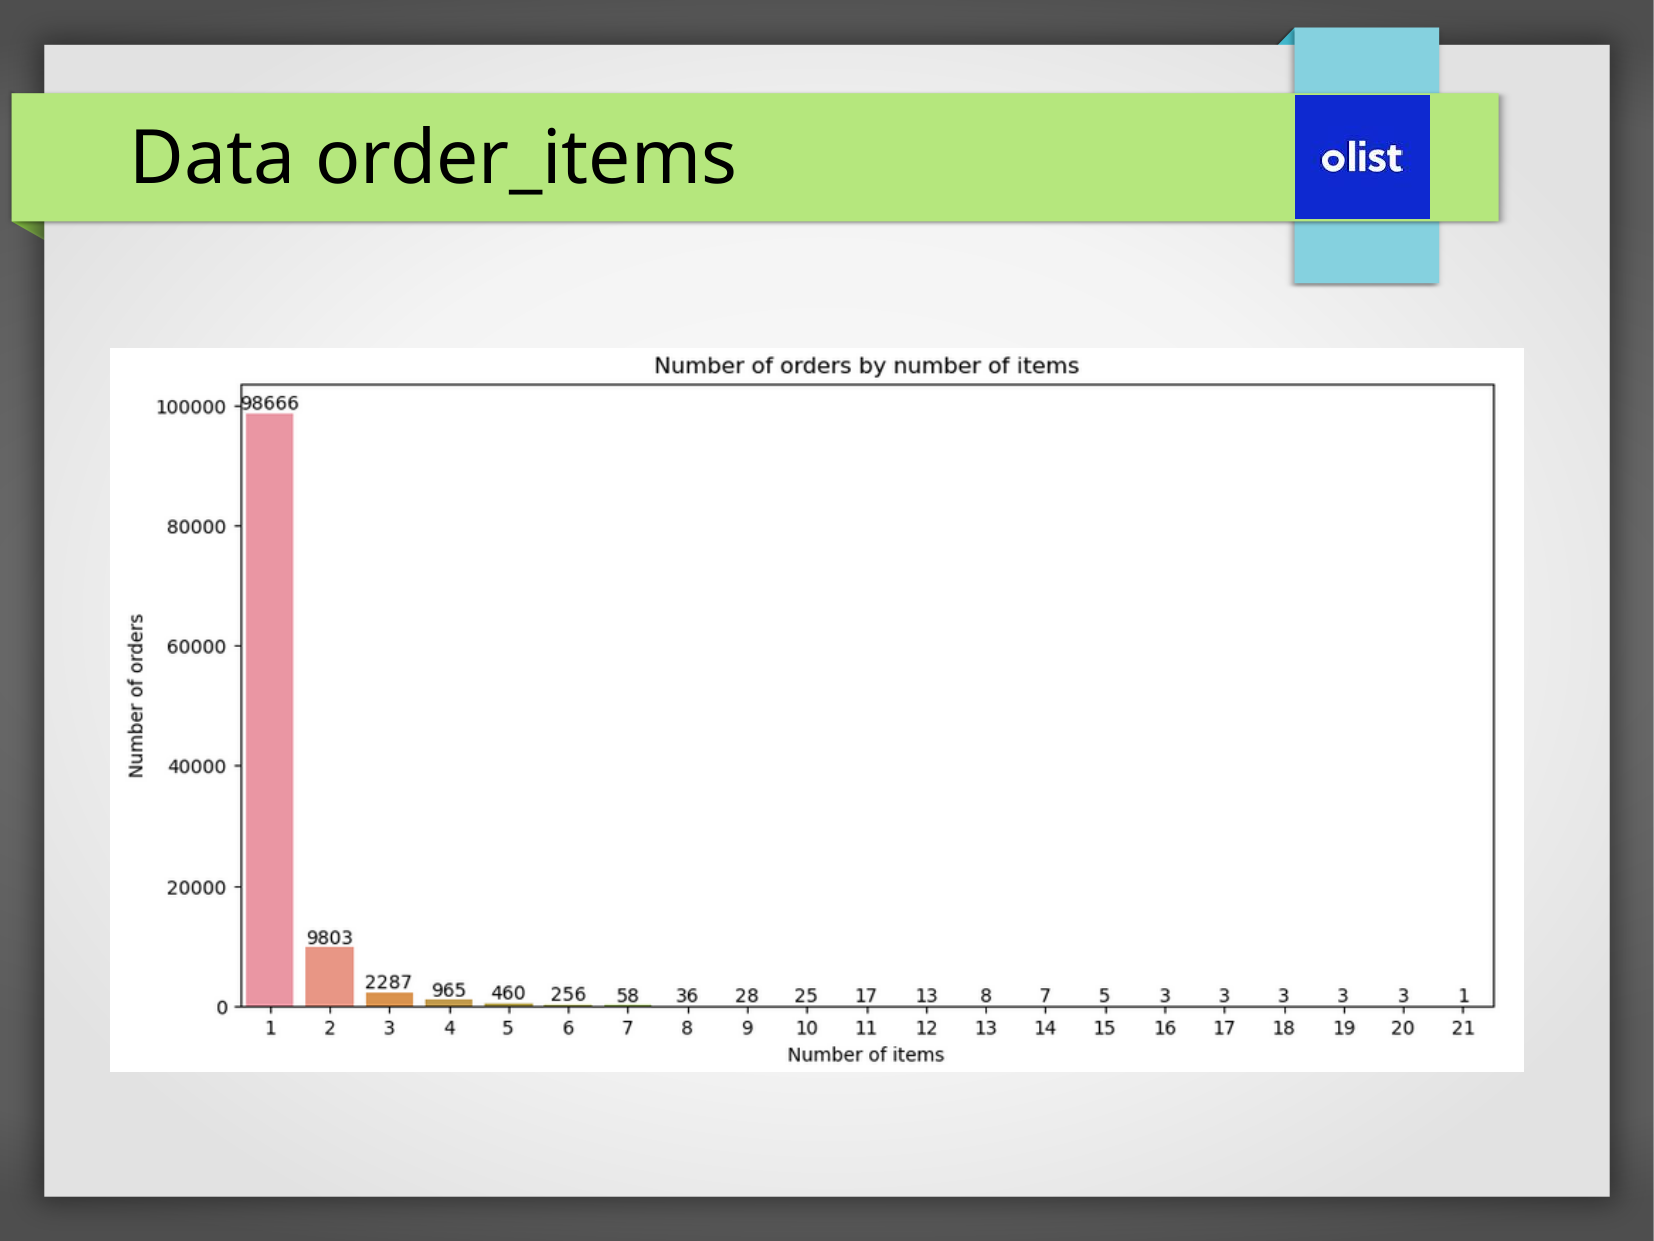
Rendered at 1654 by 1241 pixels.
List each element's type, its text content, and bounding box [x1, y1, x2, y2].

picture [0, 0, 1654, 1241]
title Data order_items [129, 95, 1295, 214]
